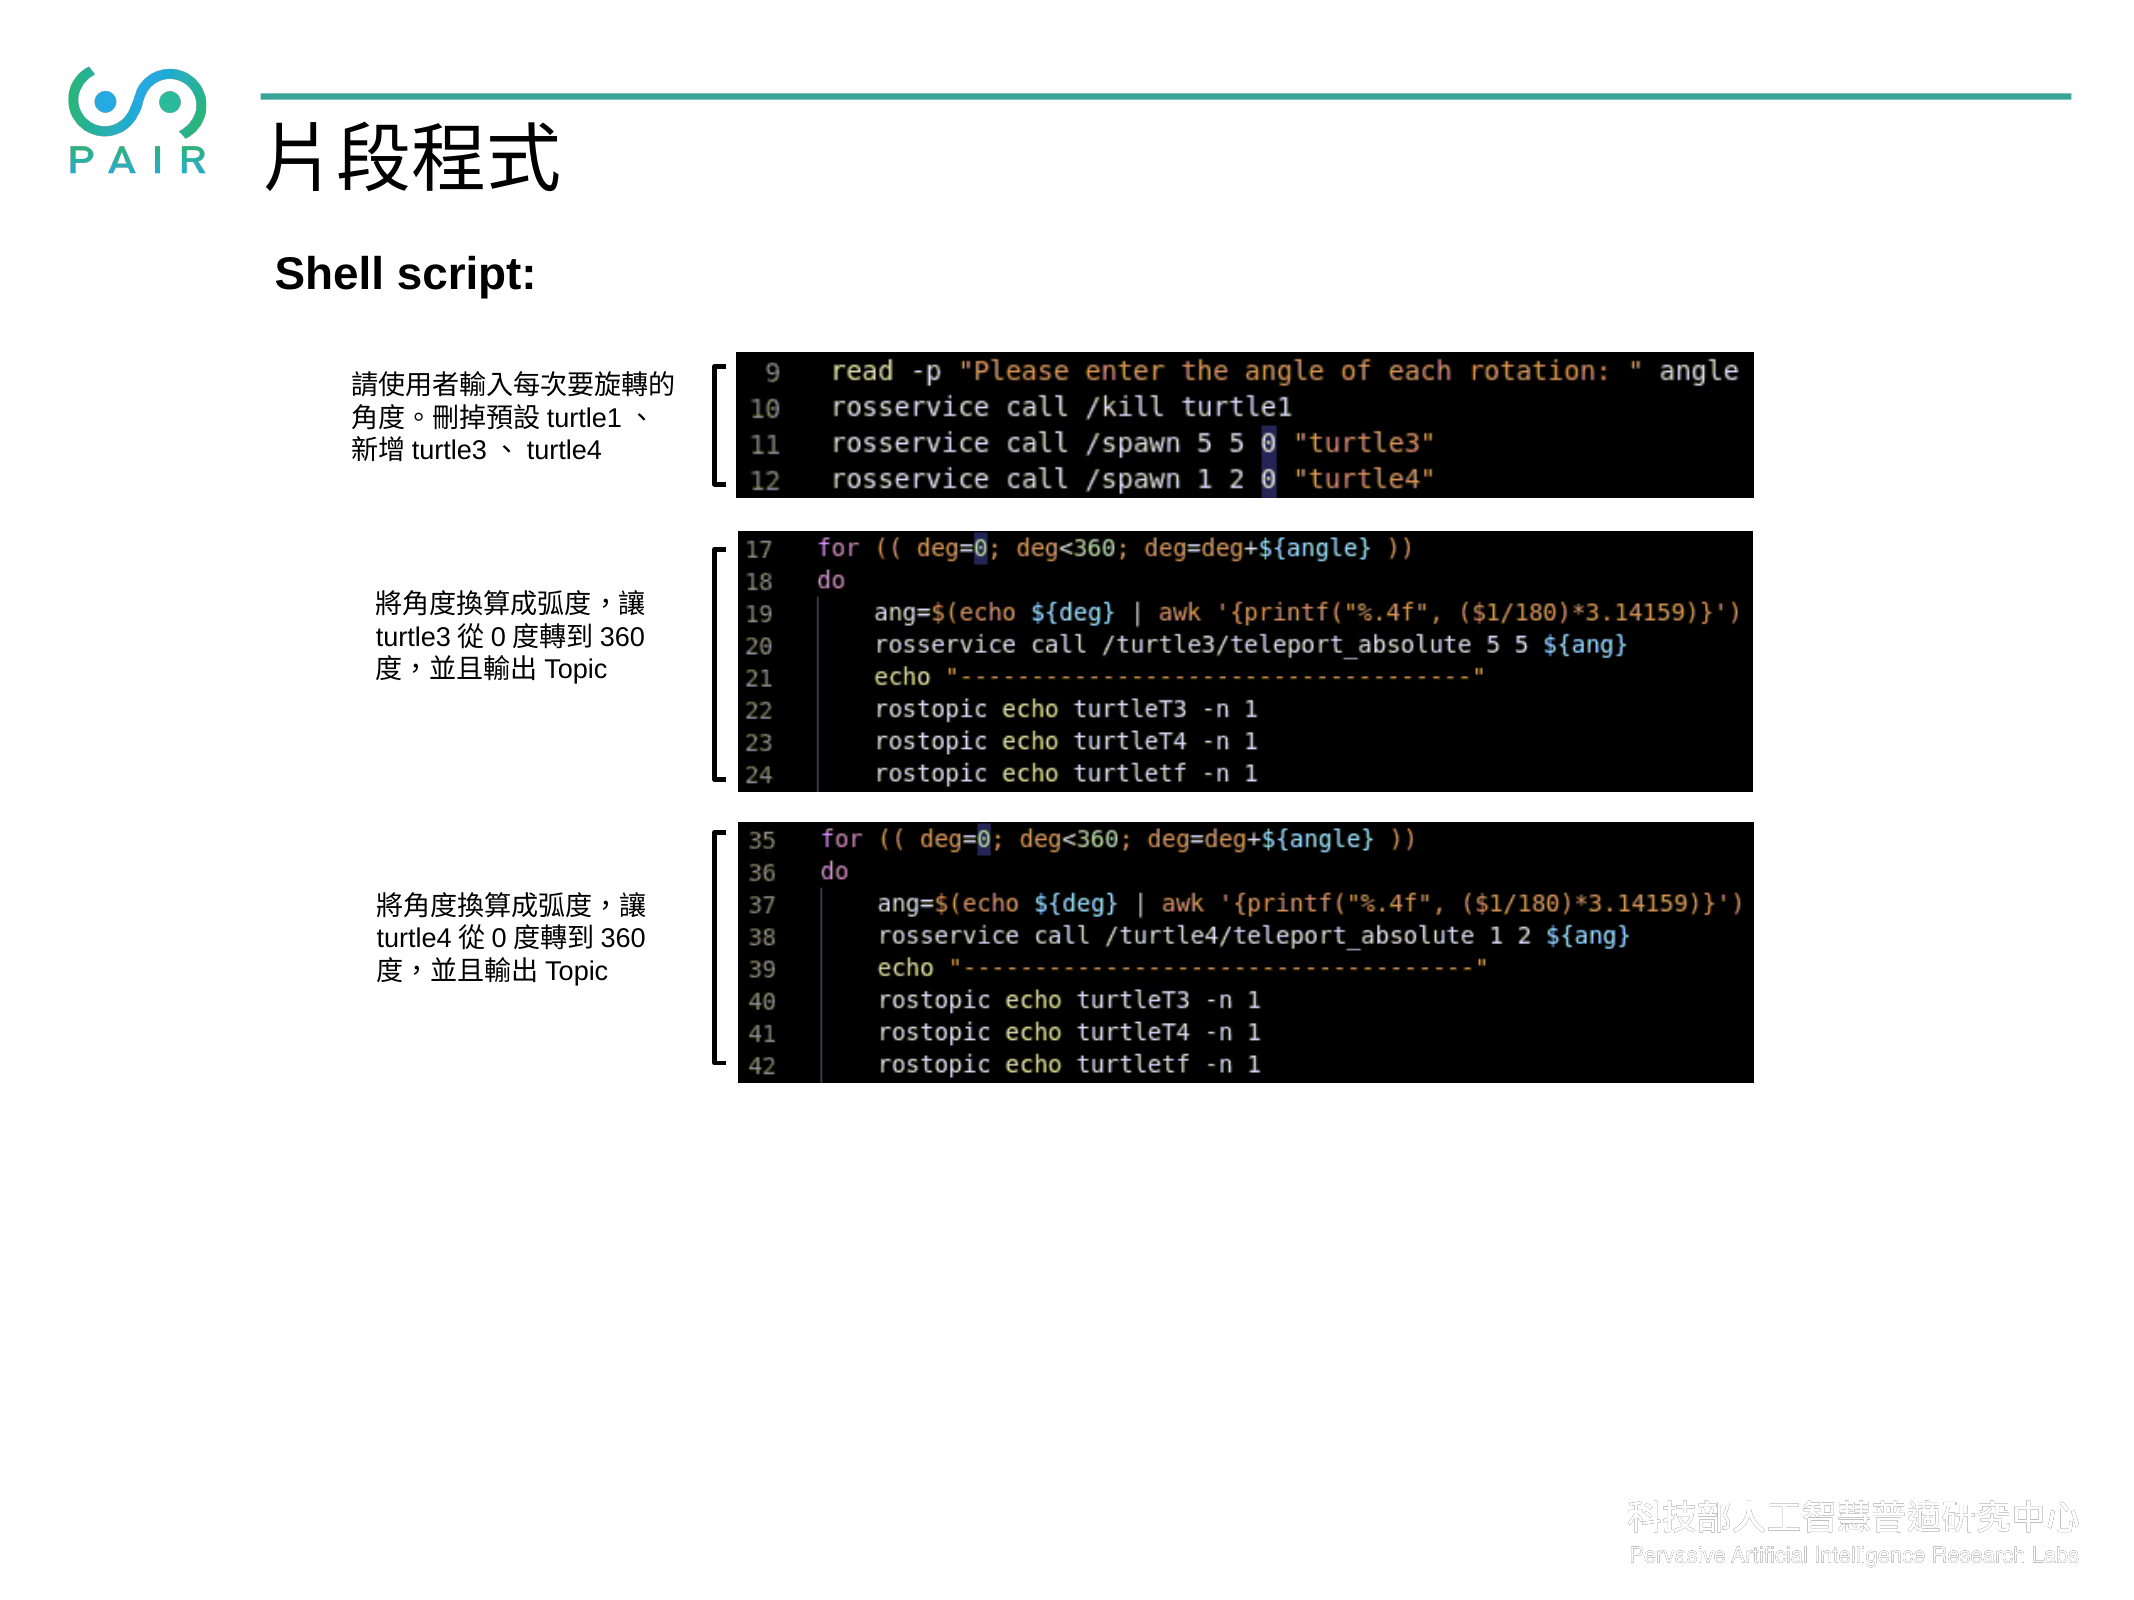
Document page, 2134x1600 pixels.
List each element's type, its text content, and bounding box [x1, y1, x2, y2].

picture [65, 59, 209, 181]
text_box Shell script: [259, 236, 685, 303]
picture [736, 352, 1754, 498]
picture [1627, 1499, 2081, 1573]
text_box 片段程式 [261, 99, 1334, 211]
picture [738, 822, 1754, 1083]
text_box 將角度換算成弧度，讓turtle4從0度轉到360度，並且輸出Topic [361, 880, 693, 1017]
picture [738, 531, 1753, 792]
text_box 請使用者輸入每次要旋轉的角度。刪掉預設turtle1、新增turtle3、turtle4 [336, 360, 697, 536]
text_box 將角度換算成弧度，讓turtle3從0度轉到360度，並且輸出Topic [361, 579, 692, 716]
